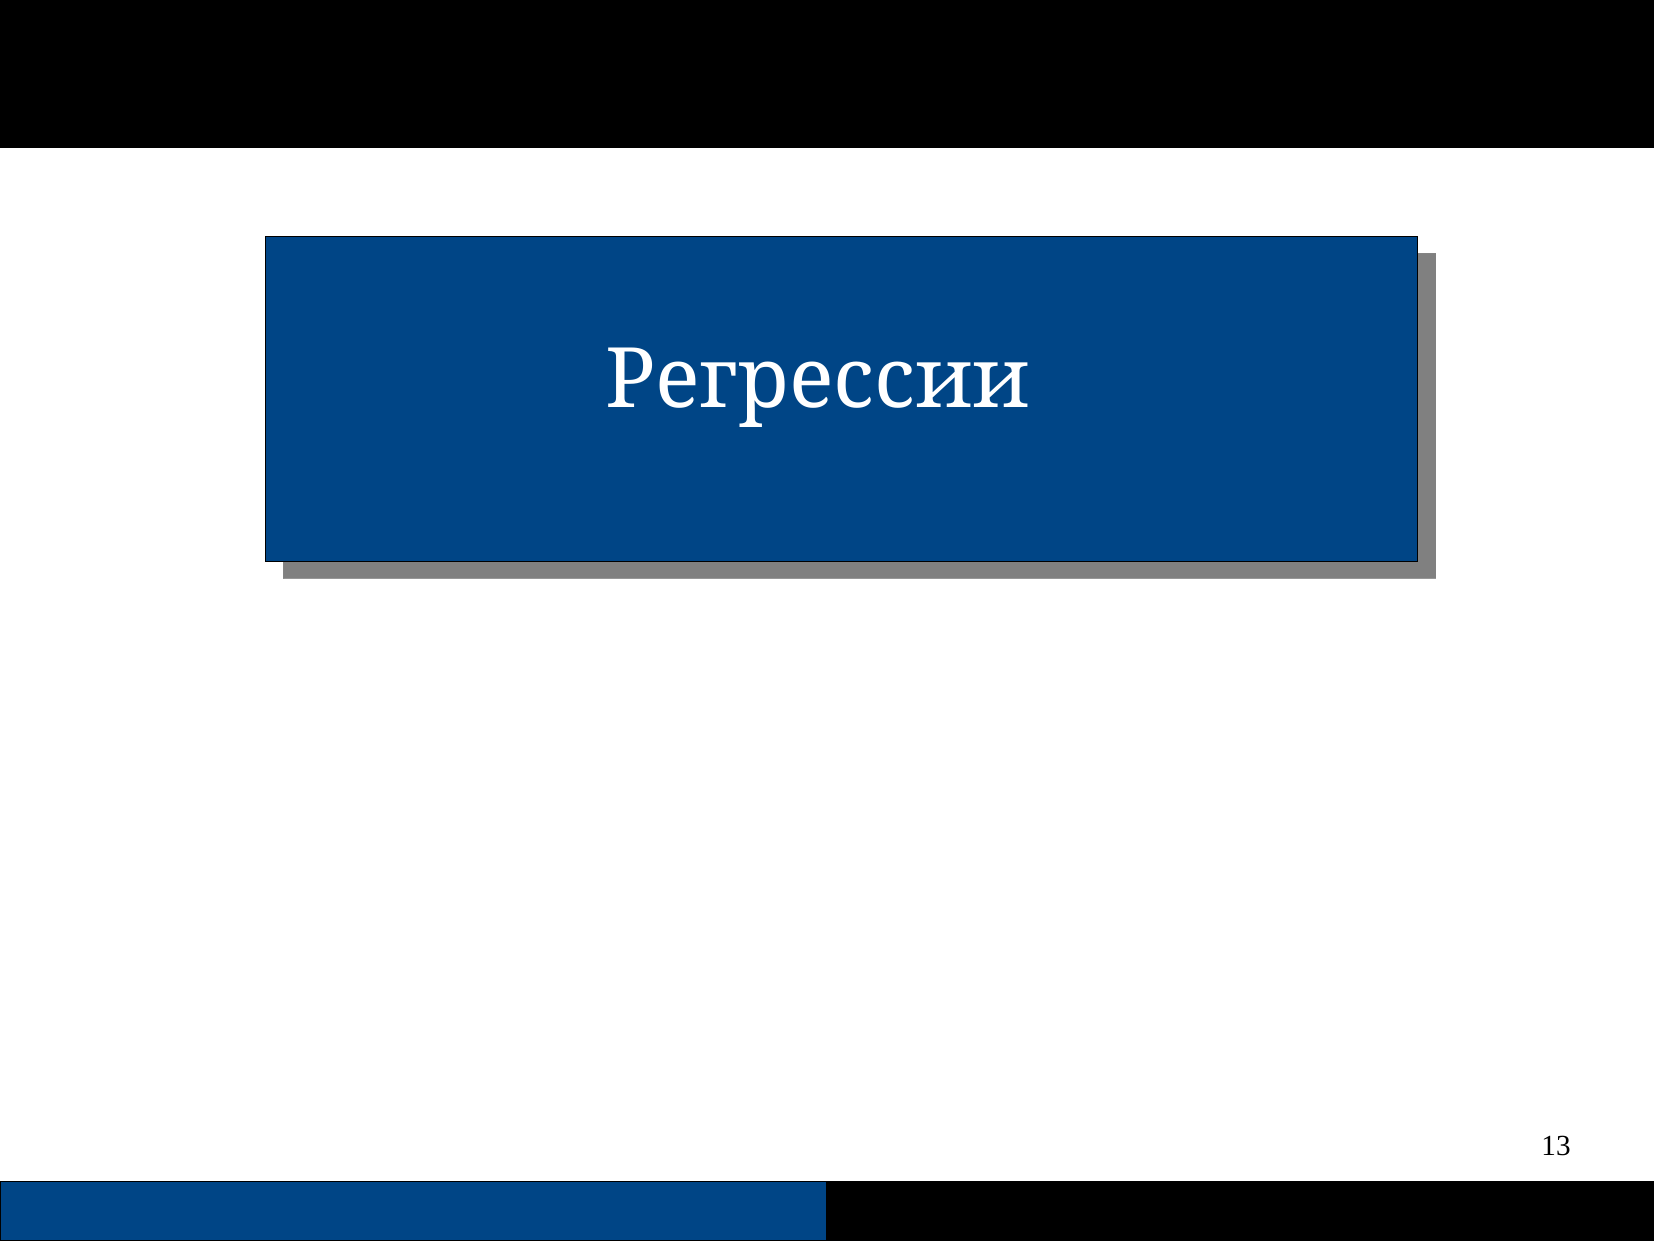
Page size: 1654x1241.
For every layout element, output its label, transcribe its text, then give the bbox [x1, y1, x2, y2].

text_box [0, 0, 1654, 148]
text_box [0, 1181, 1654, 1241]
text_box [265, 236, 1418, 562]
text_box Регрессии [590, 324, 1270, 473]
